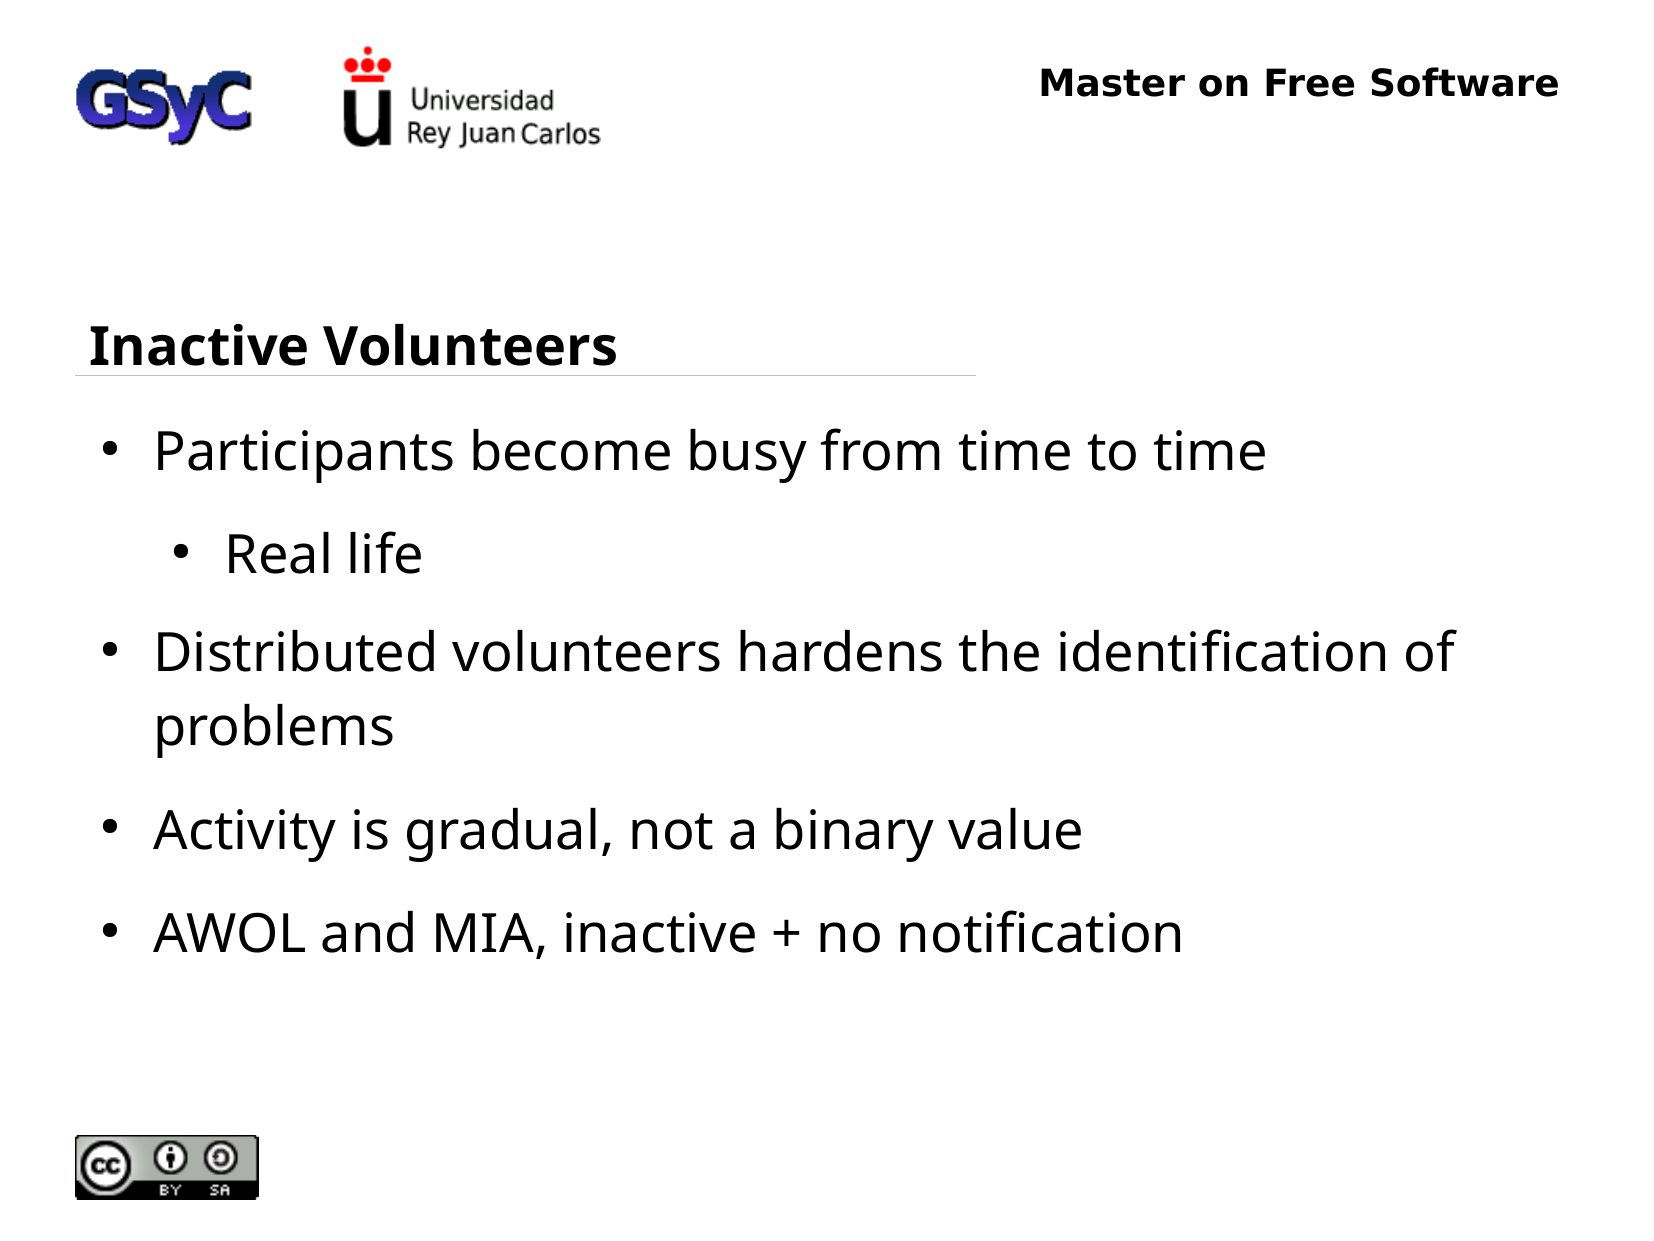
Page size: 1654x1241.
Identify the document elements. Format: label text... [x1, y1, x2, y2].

picture [75, 1163, 259, 1200]
list Participants become busy from time to time Real life Distributed volunteers hardens the identification of problems Activity is gradual, not a binary value AWOL and MIA, inactive + no notification [82, 412, 1571, 1109]
text_box Inactive Volunteers [75, 300, 1538, 381]
picture [75, 46, 601, 150]
text_box [75, 412, 1576, 1163]
